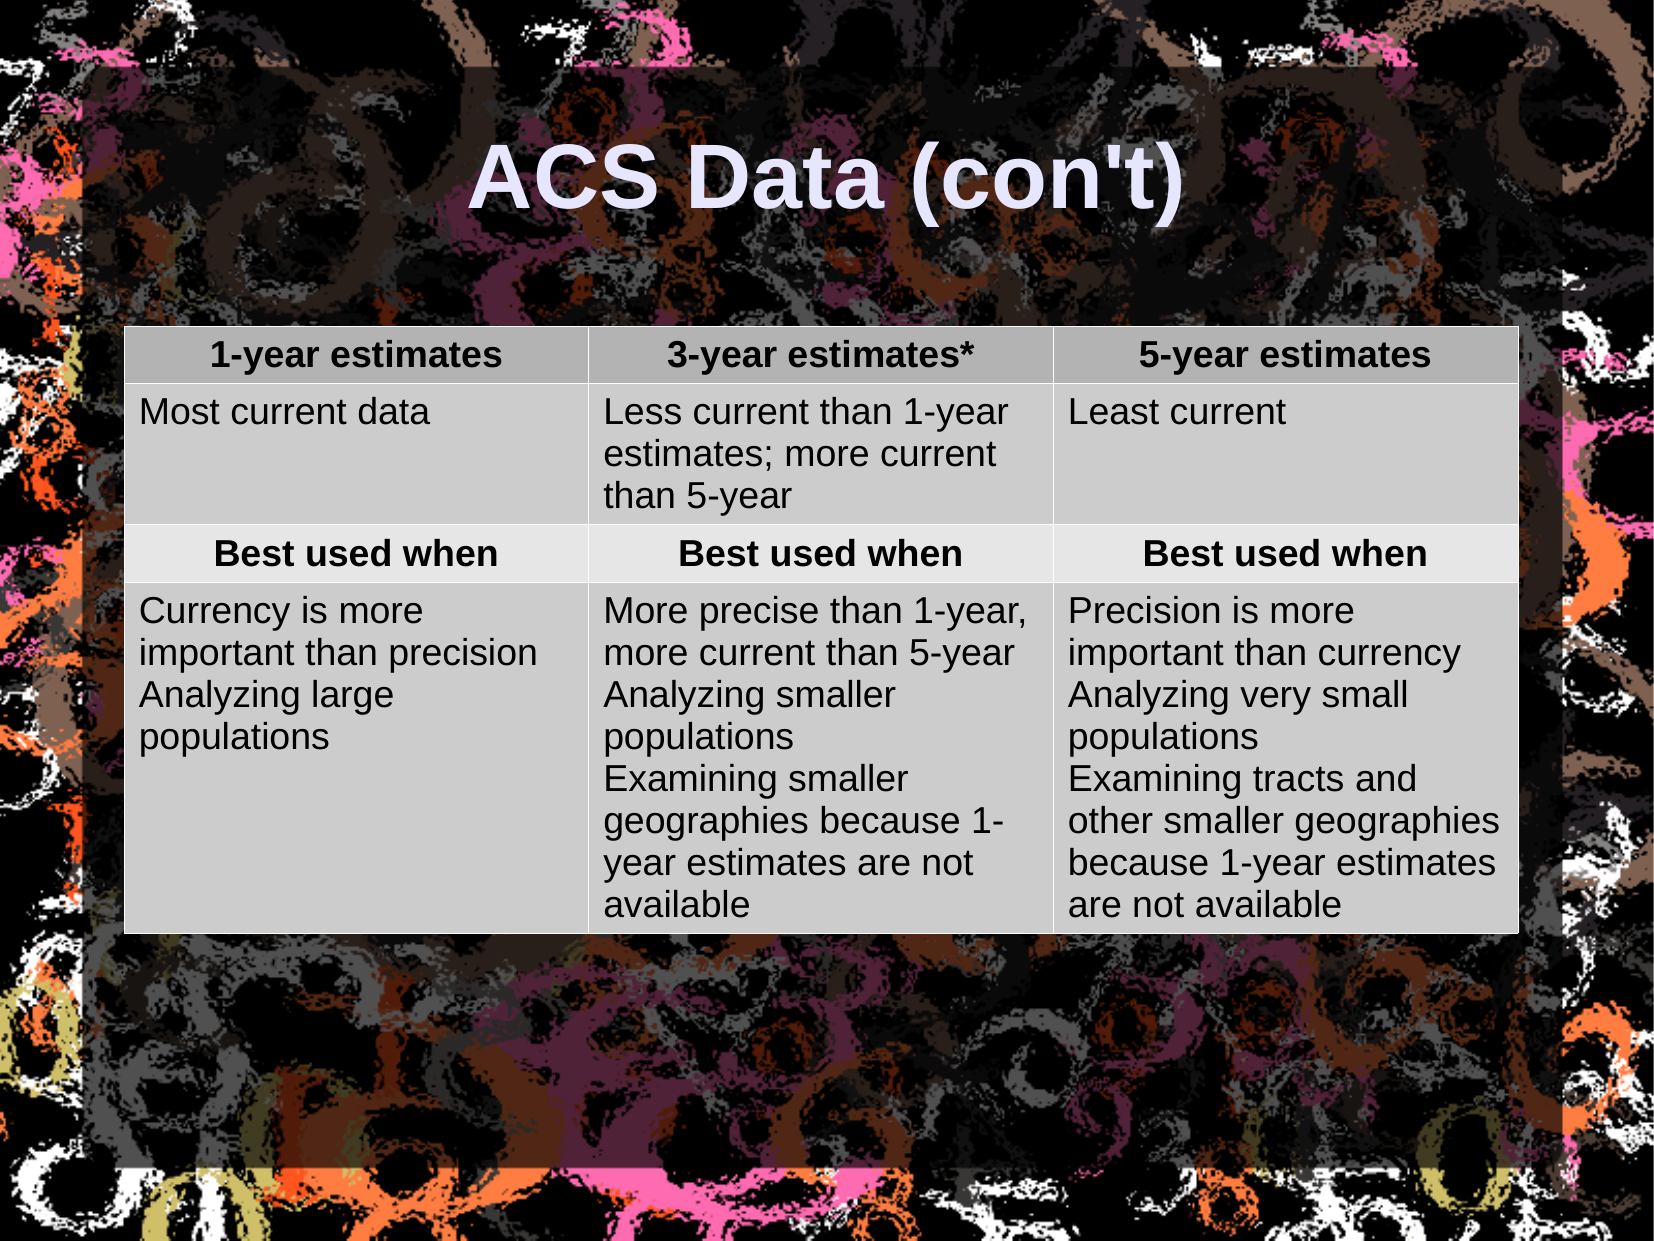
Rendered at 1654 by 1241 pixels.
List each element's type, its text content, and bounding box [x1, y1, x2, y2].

table_cell Best used when [1054, 525, 1518, 582]
table_cell Precision is more important than currency Analyzing very small populations Examining tracts and other smaller geographies because 1-year estimates are not available [1054, 583, 1518, 933]
table_header 5-year estimates [1054, 327, 1518, 383]
table_cell Best used when [125, 525, 588, 582]
table_header 3-year estimates* [589, 327, 1053, 383]
table_cell Currency is more important than precision Analyzing large populations [125, 583, 588, 933]
table_header 1-year estimates [125, 327, 588, 383]
table_cell More precise than 1-year, more current than 5-year Analyzing smaller populations Examining smaller geographies because 1-year estimates are not available [589, 583, 1053, 933]
table_cell Less current than 1-year estimates; more current than 5-year [589, 384, 1053, 524]
title ACS Data (con't) [82, 73, 1571, 281]
table_cell Best used when [589, 525, 1053, 582]
table_cell Least current [1054, 384, 1518, 524]
table_cell Most current data [125, 384, 588, 524]
picture [0, 0, 1654, 1241]
